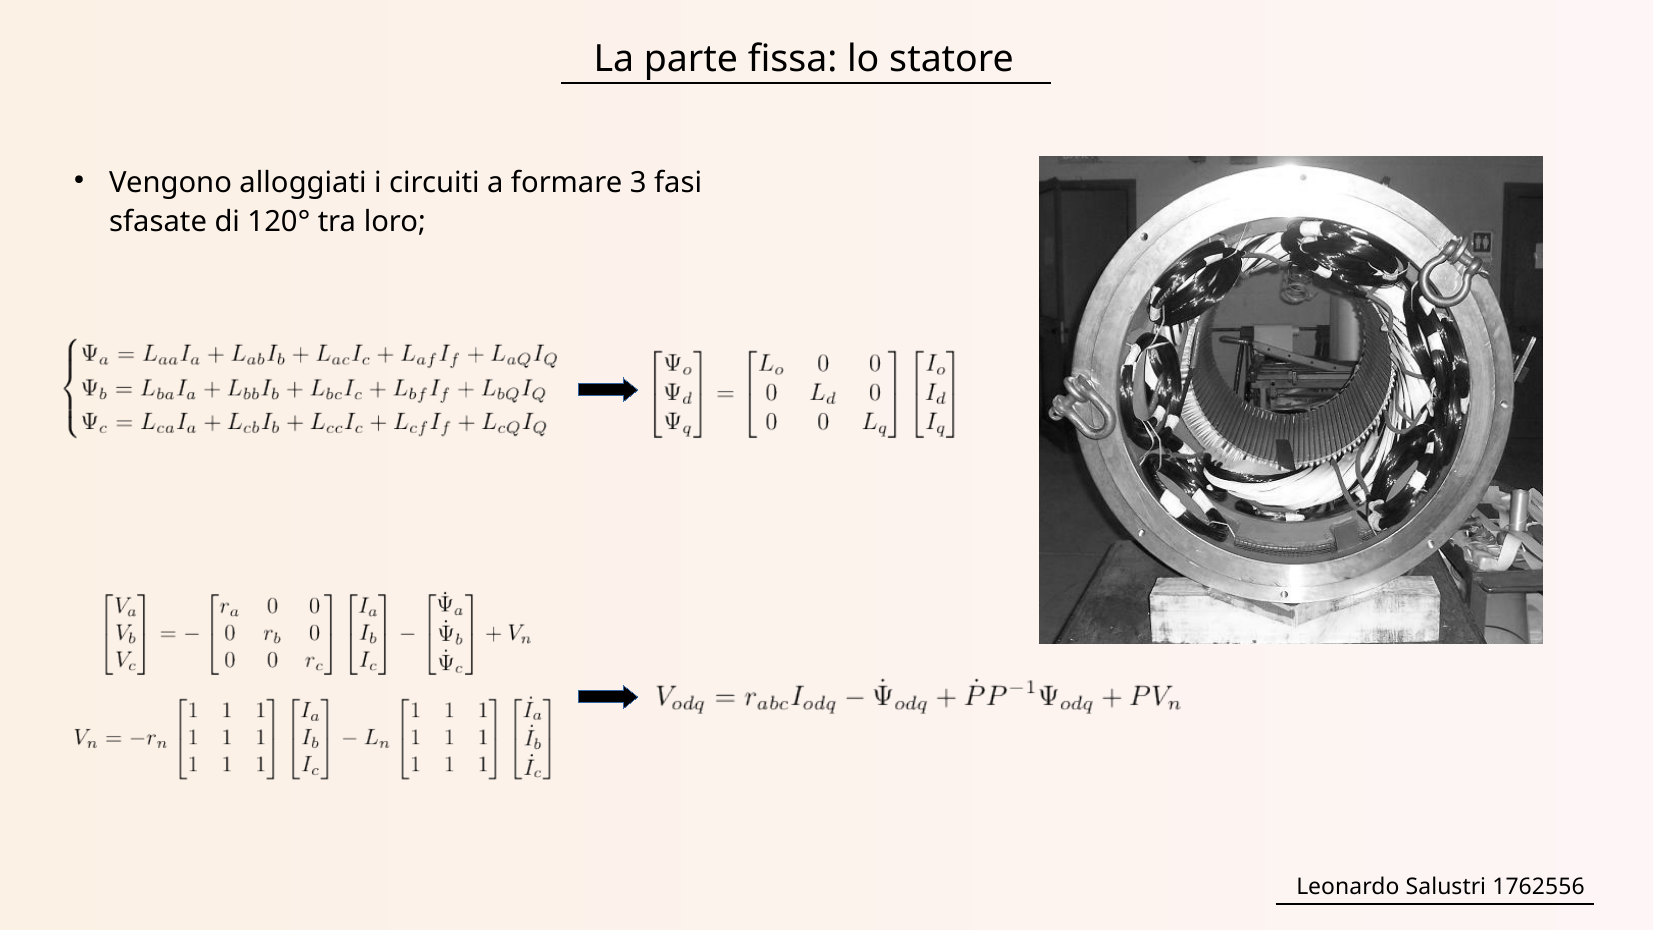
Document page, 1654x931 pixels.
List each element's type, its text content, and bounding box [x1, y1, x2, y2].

picture [649, 667, 1212, 730]
picture [56, 325, 579, 464]
text_box Leonardo Salustri 1762556 [1281, 862, 1654, 916]
picture [635, 324, 980, 470]
text_box [578, 377, 638, 402]
text_box [578, 685, 638, 709]
picture [56, 560, 579, 815]
text_box La parte fissa: lo statore [578, 23, 1058, 107]
picture [1039, 156, 1543, 645]
text_box Vengono alloggiati i circuiti a formare 3 fasi sfasate di 120° tra loro; [59, 153, 815, 314]
